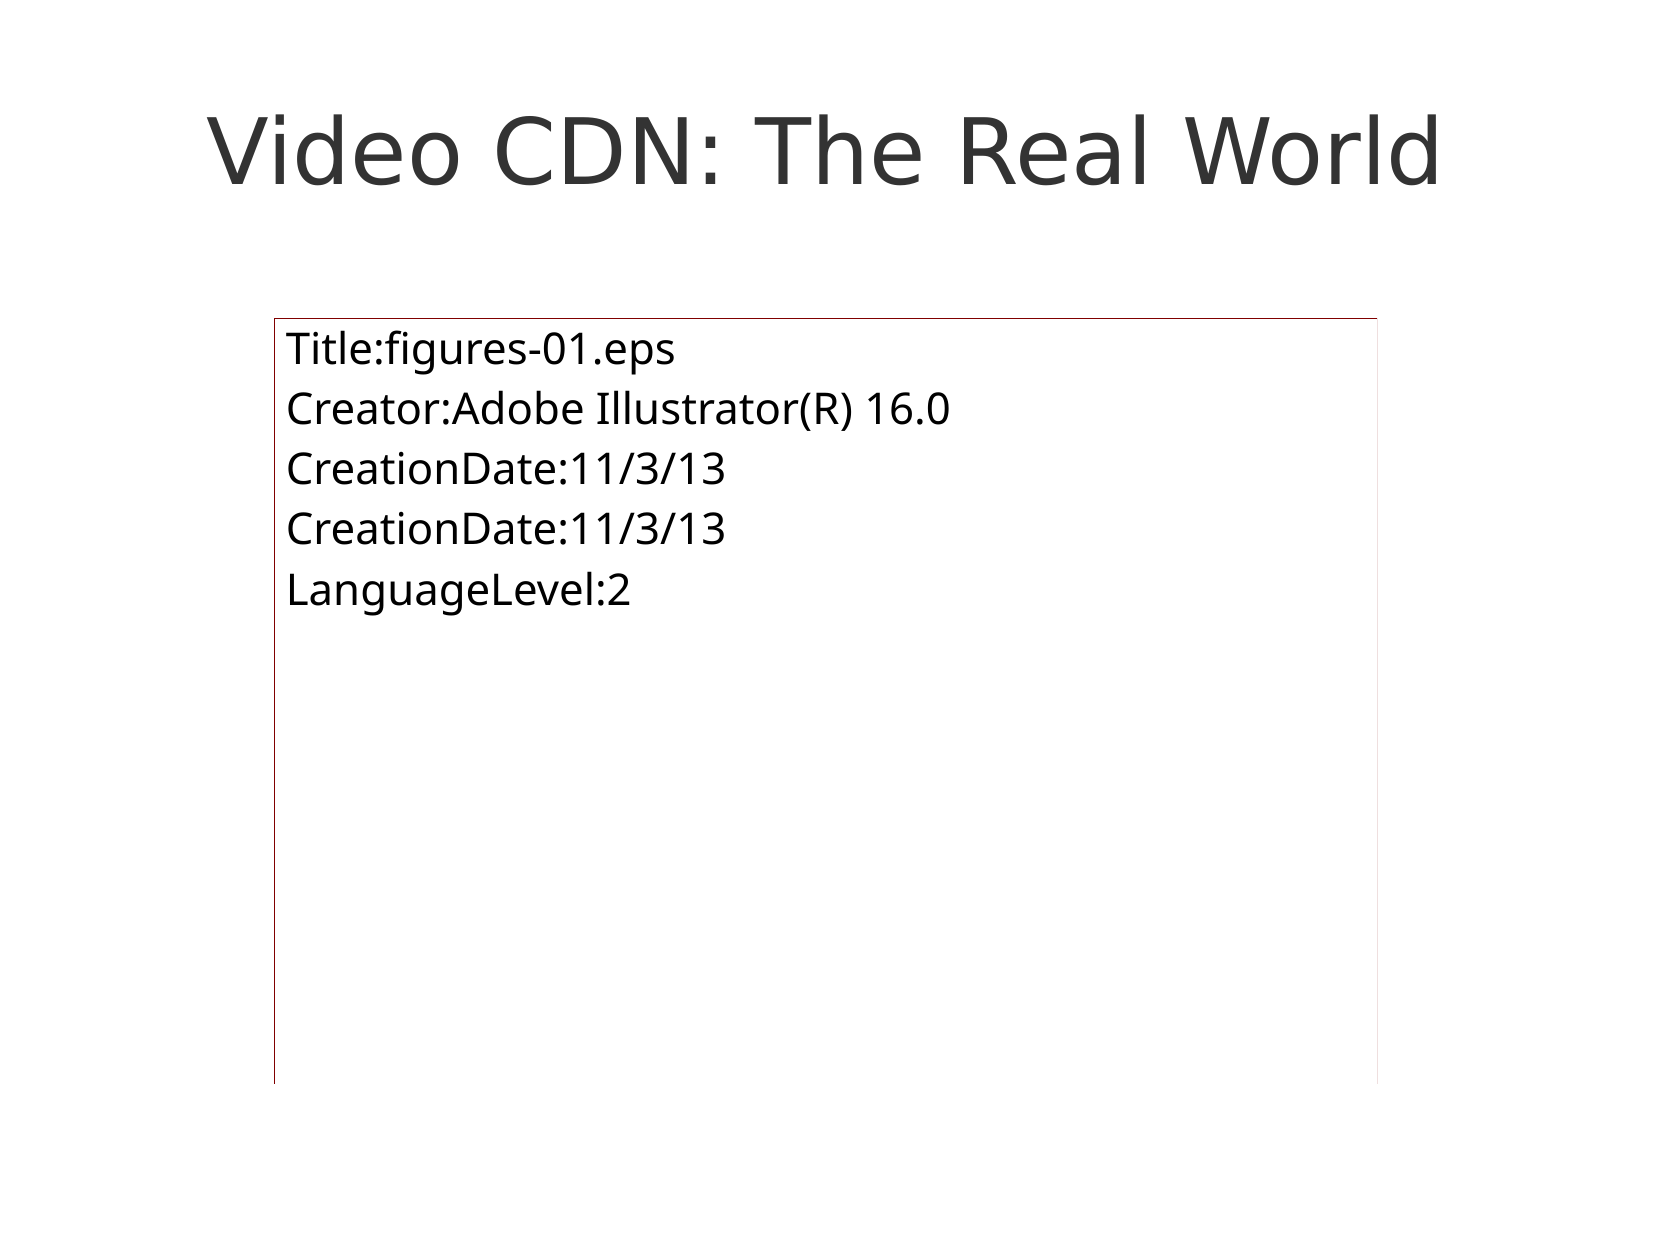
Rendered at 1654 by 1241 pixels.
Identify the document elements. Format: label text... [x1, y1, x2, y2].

title Video CDN: The Real World [82, 49, 1571, 257]
picture [271, 315, 1378, 1084]
